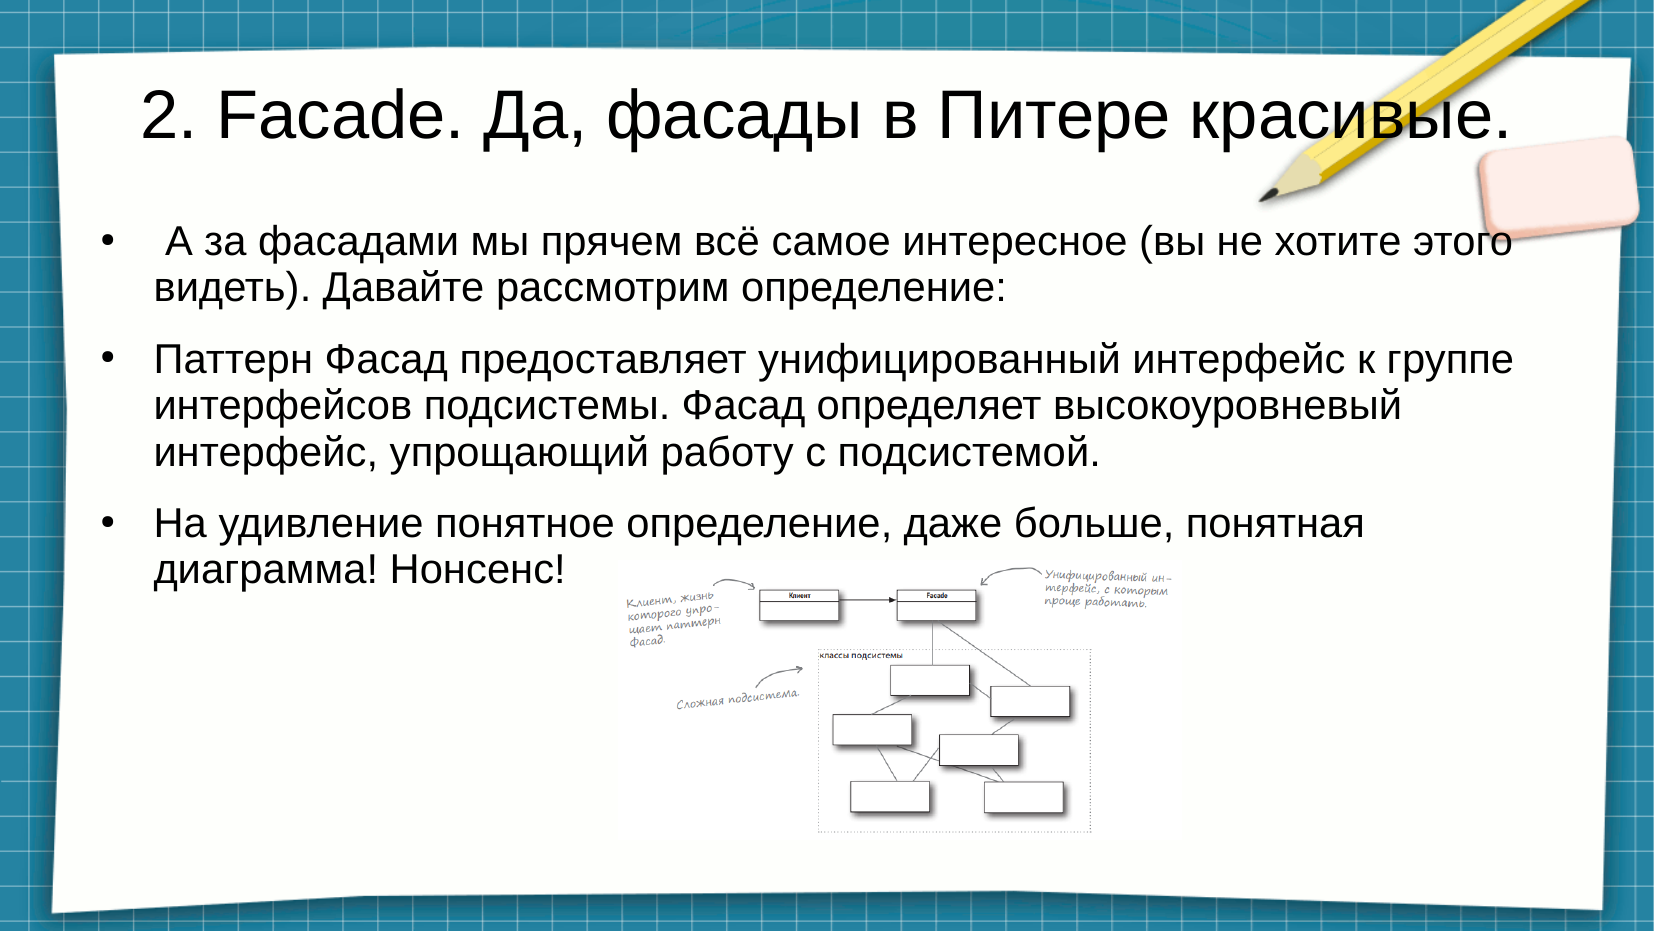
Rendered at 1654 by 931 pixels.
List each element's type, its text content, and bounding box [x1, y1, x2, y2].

picture [0, 0, 1654, 931]
list А за фасадами мы прячем всё самое интересное (вы не хотите этого видеть). Давайте рассмотрим определение: Паттерн Фасад предоставляет унифицированный интерфейс к группе интерфейсов подсистемы. Фасад определяет высокоуровневый интерфейс, упрощающий работу с подсистемой. На удивление понятное определение, даже больше, понятная диаграмма! Нонсенс! [82, 217, 1571, 857]
title 2. Facade. Да, фасады в Питере красивые. [82, 37, 1571, 193]
